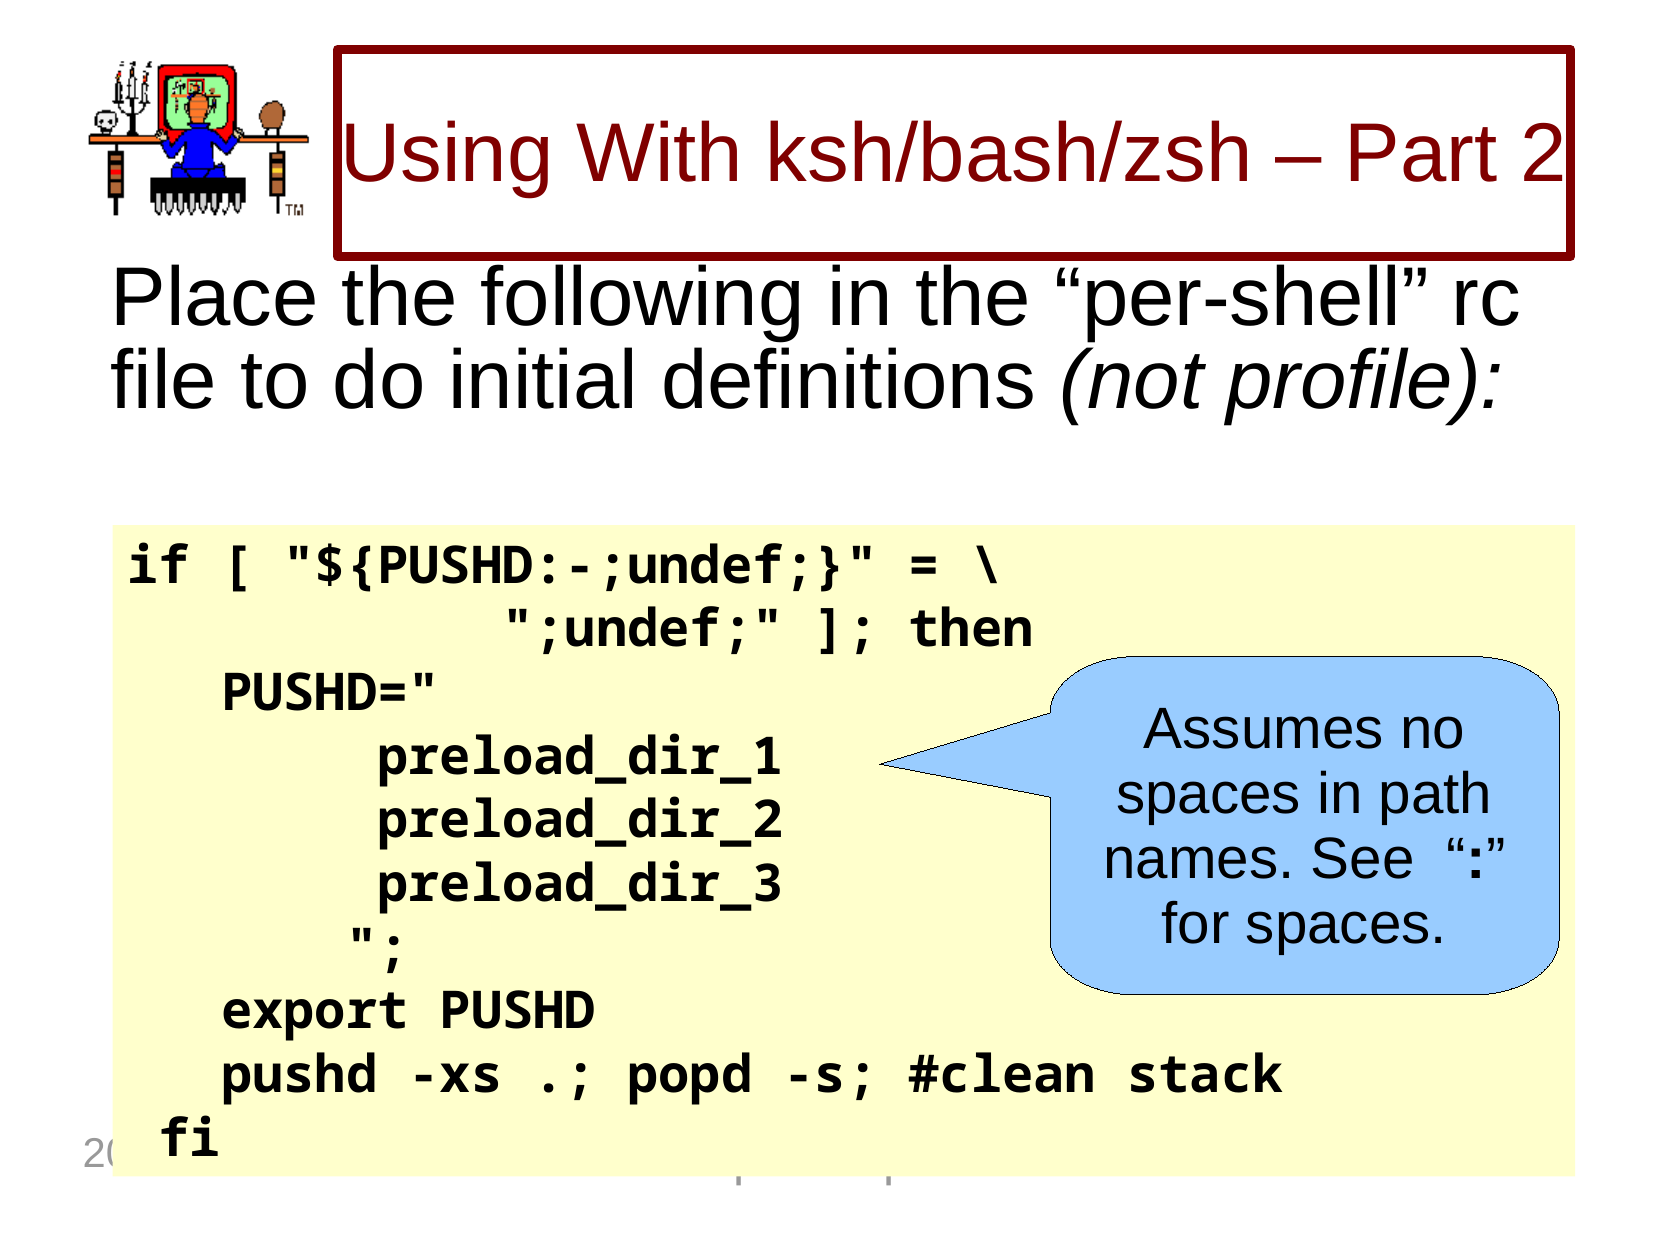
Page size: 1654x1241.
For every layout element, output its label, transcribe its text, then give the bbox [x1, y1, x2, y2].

picture [86, 60, 312, 225]
title Using With ksh/bash/zsh – Part 2 [337, 49, 1571, 250]
text_box Place the following in the “per-shell” rc file to do initial definitions (not profile): [95, 250, 1576, 462]
text_box if [ "${PUSHD:-;undef;}" = \ ";undef;" ]; then PUSHD=" preload_dir_1 preload_dir_2 preload_dir_3 "; export PUSHD pushd -xs .; popd -s; #clean stack fi [112, 525, 1576, 1110]
text_box Assumes no spaces in path names. See “:” for spaces. [879, 656, 1560, 995]
